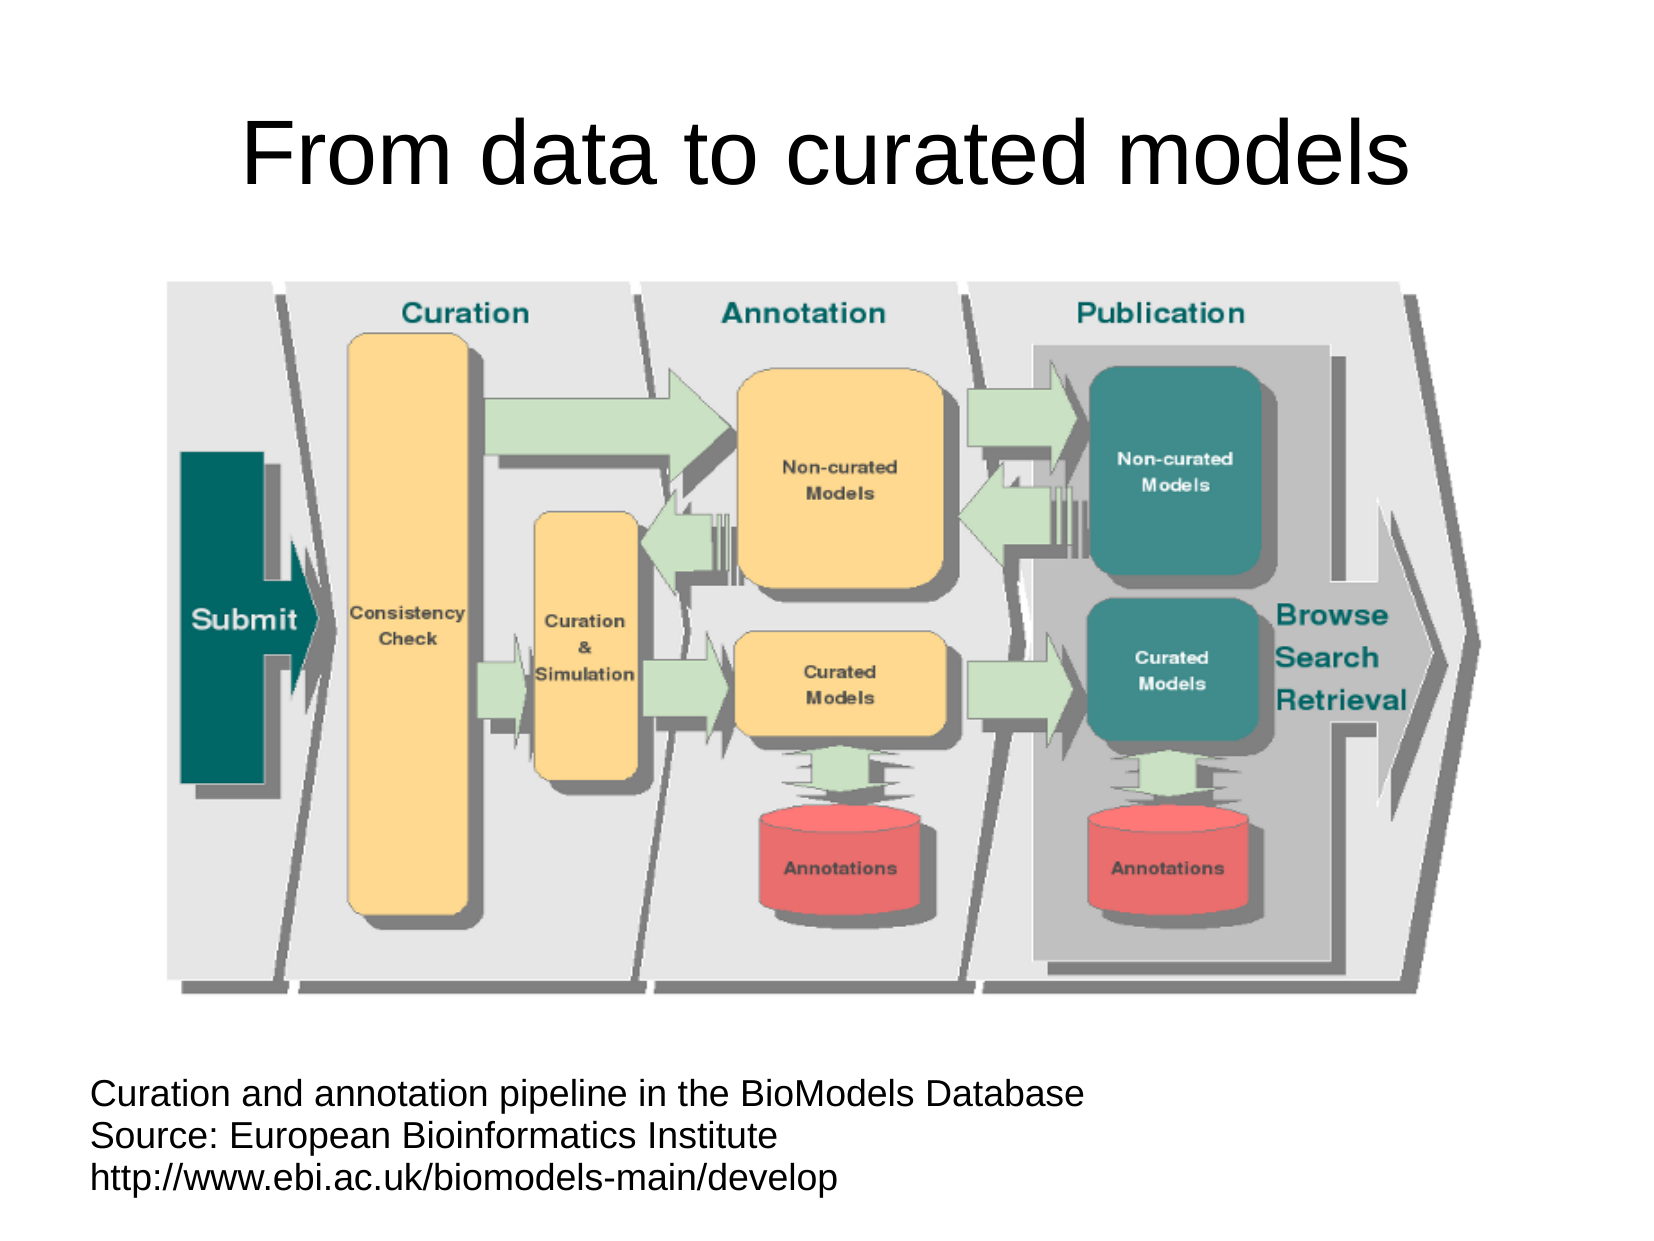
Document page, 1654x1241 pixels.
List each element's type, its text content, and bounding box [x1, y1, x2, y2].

title From data to curated models [82, 49, 1571, 257]
picture [153, 269, 1501, 1005]
text_box Curation and annotation pipeline in the BioModels Database Source: European Bioinformatics Institute http://www.ebi.ac.uk/biomodels-main/develop [75, 1065, 1546, 1206]
